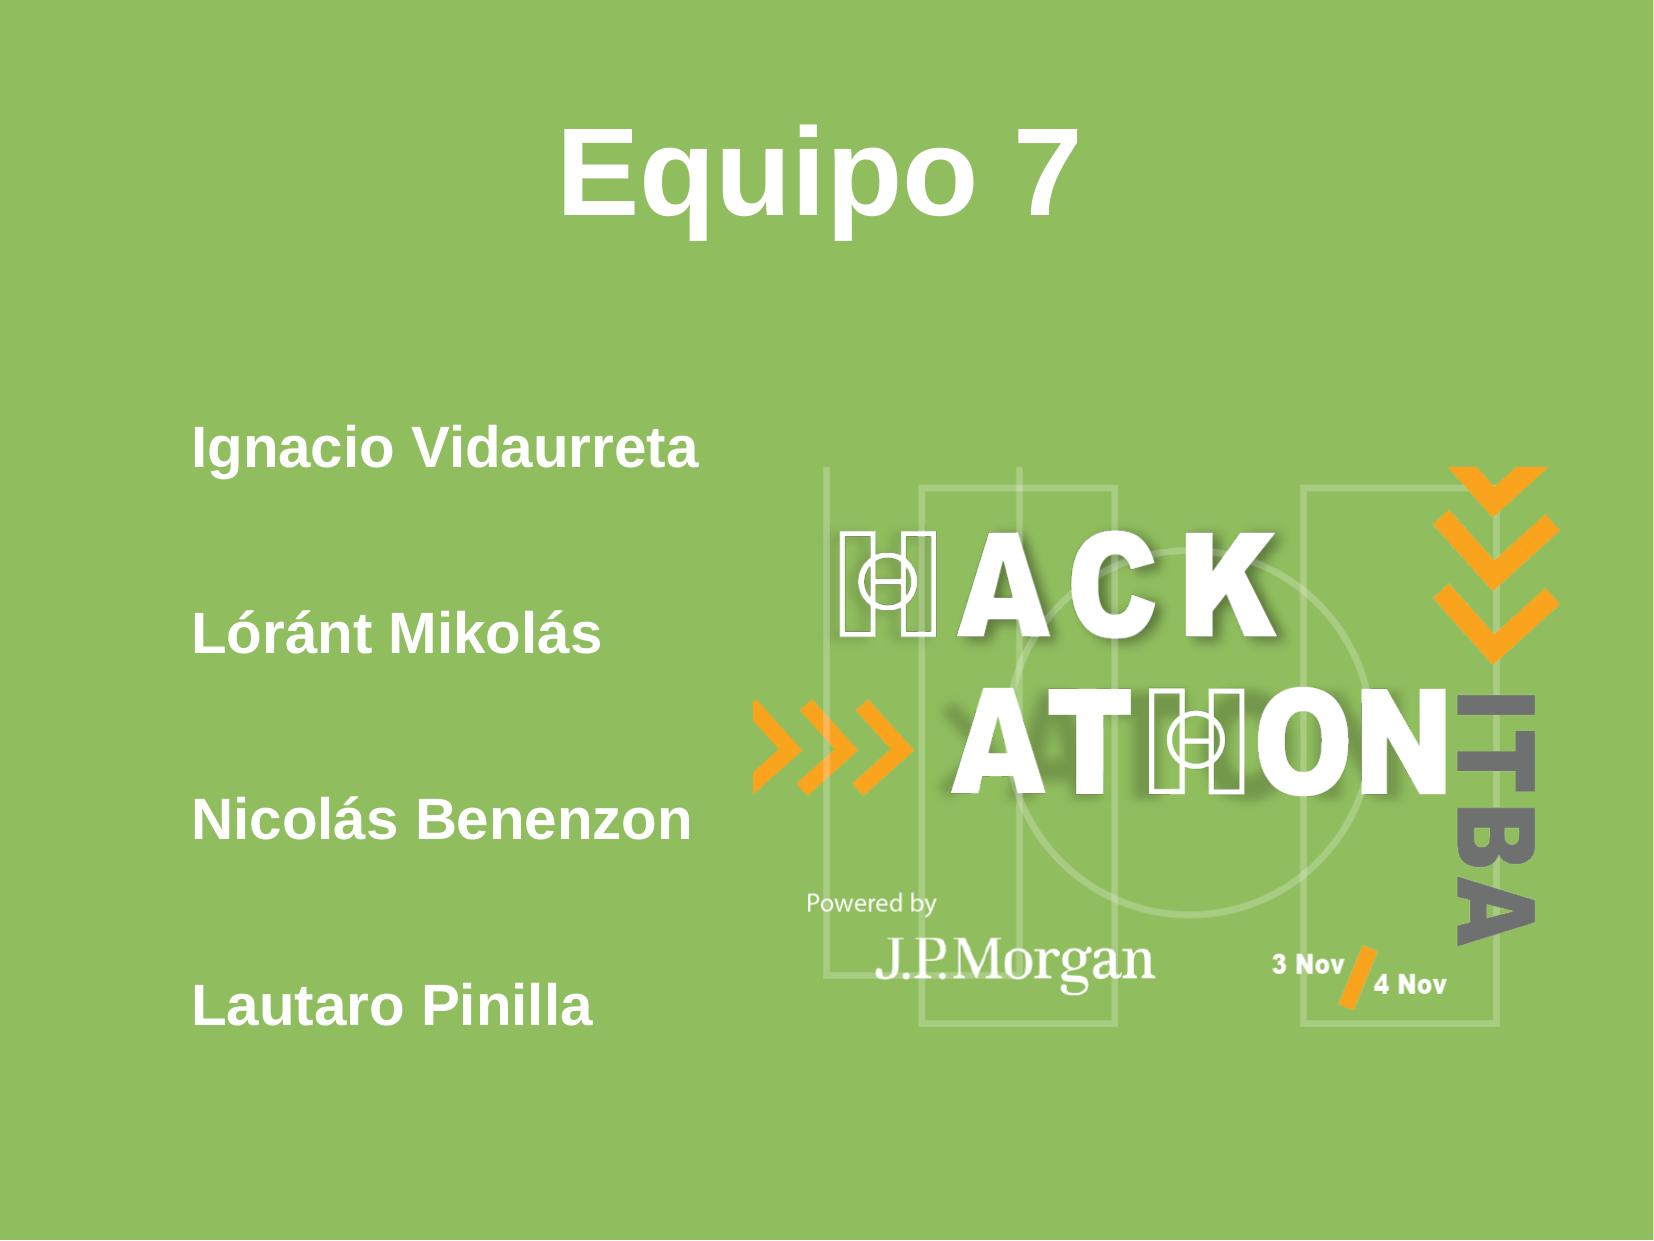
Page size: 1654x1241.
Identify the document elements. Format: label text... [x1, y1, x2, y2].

text_box Lautaro Pinilla [176, 965, 609, 1046]
text_box Lóránt Mikolás [176, 593, 618, 674]
text_box Nicolás Benenzon [176, 779, 709, 860]
text_box Ignacio Vidaurreta [176, 407, 714, 488]
picture [753, 436, 1560, 1028]
text_box Equipo 7 [541, 94, 1099, 250]
